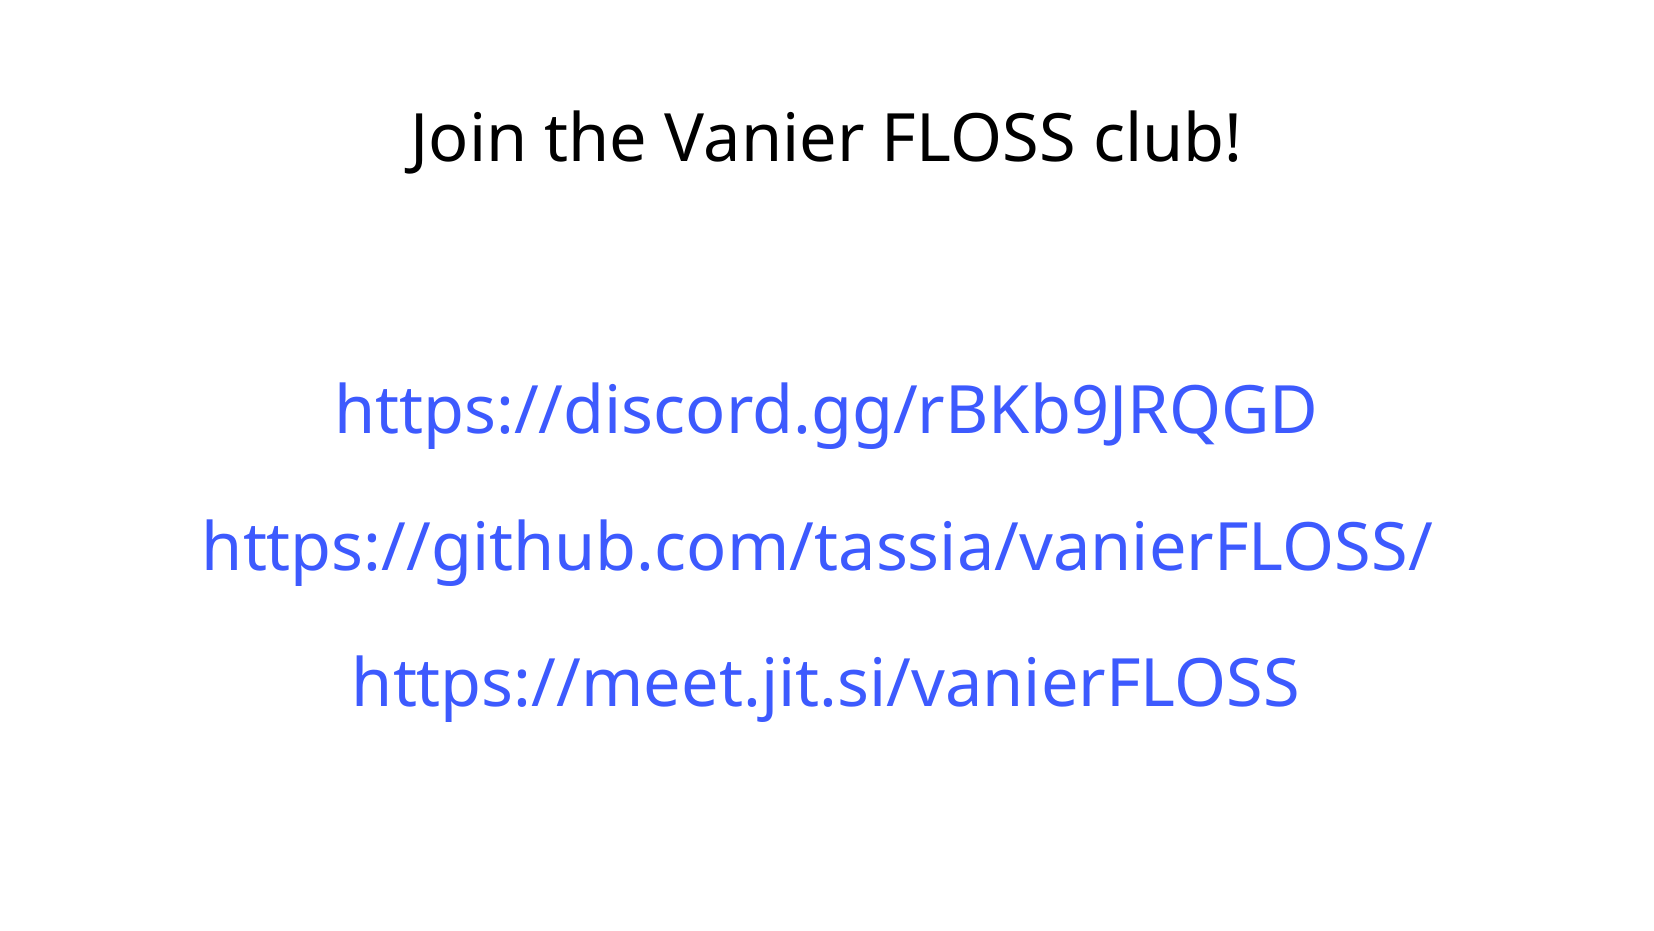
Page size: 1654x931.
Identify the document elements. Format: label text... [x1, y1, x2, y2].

title Join the Vanier FLOSS club! https://discord.gg/rBKb9JRQGD https://github.com/tassia/vanierFLOSS/ https://meet.jit.si/vanierFLOSS [70, 90, 1583, 771]
